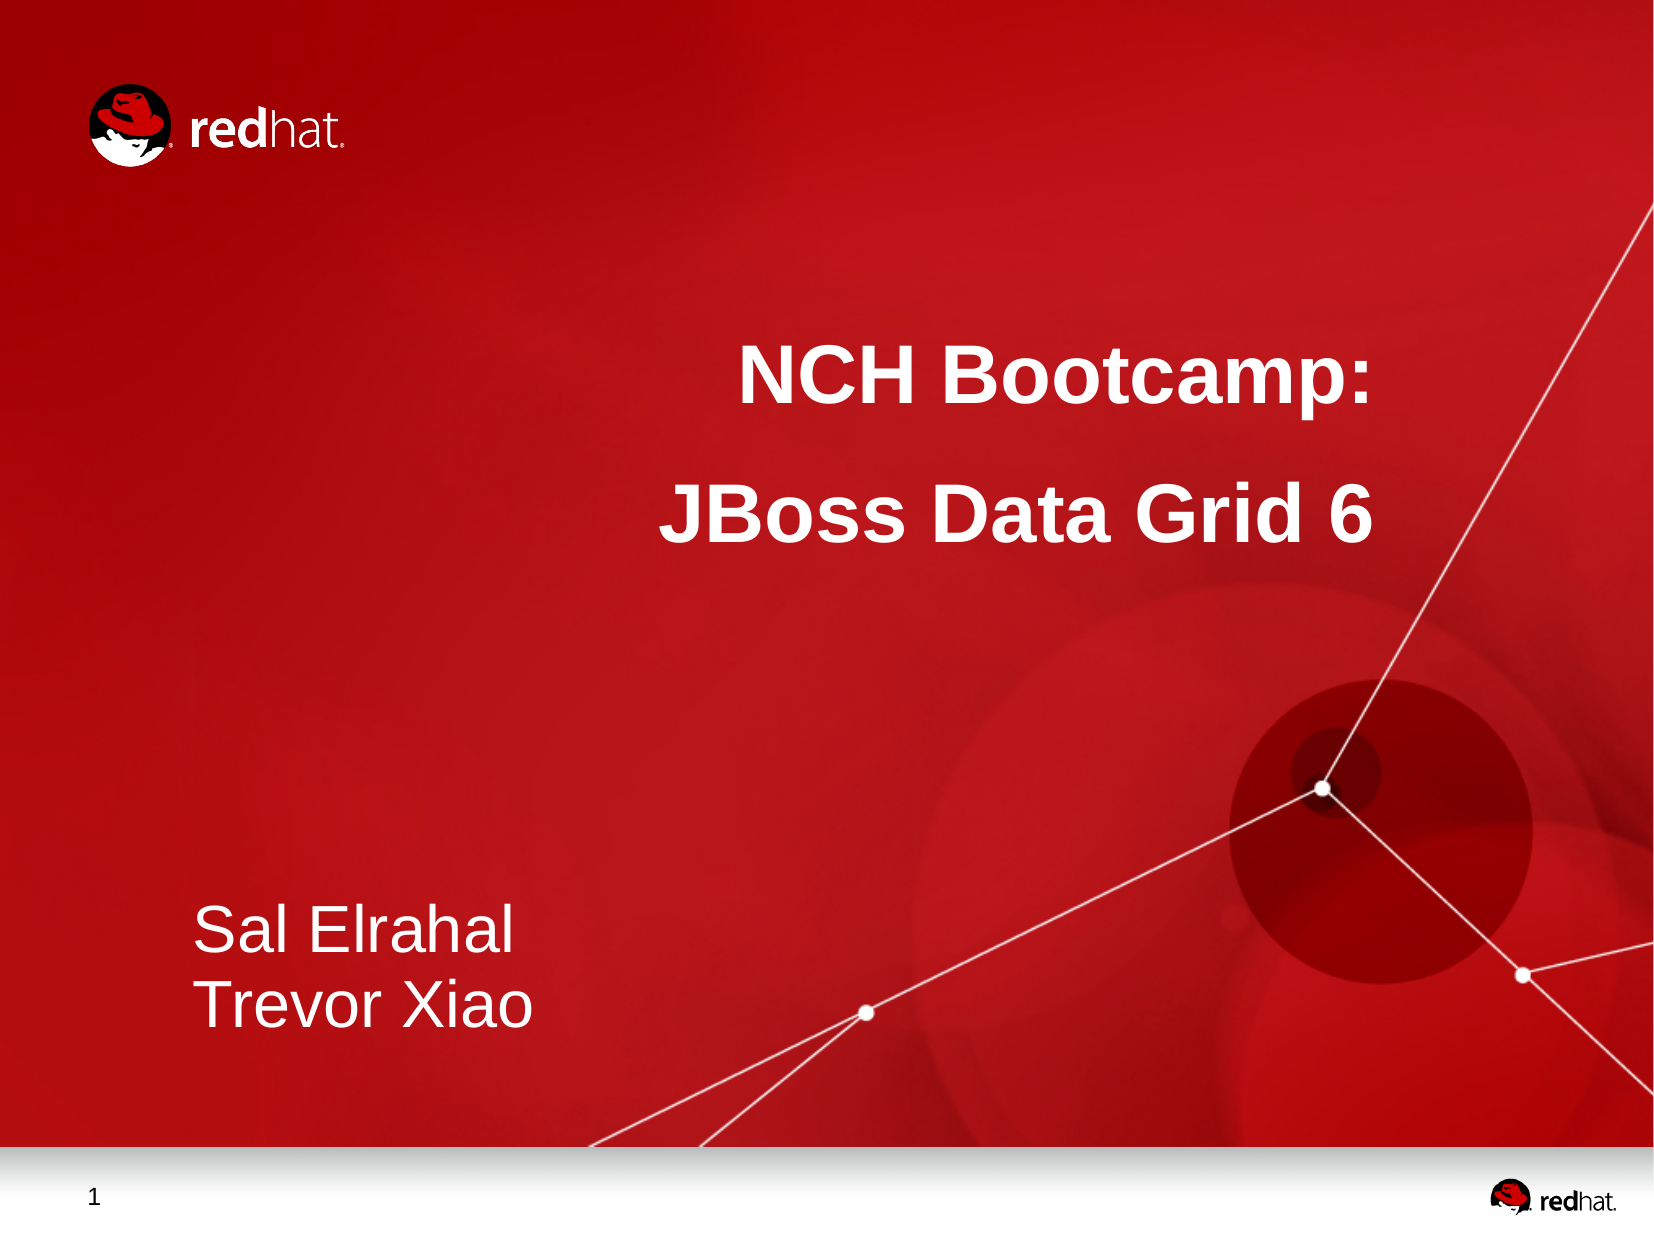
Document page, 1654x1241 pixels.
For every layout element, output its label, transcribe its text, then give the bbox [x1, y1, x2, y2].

text_box Sal Elrahal Trevor Xiao [178, 885, 1445, 1125]
text_box NCH Bootcamp: JBoss Data Grid 6 [170, 273, 1408, 1051]
picture [0, 0, 1654, 1241]
